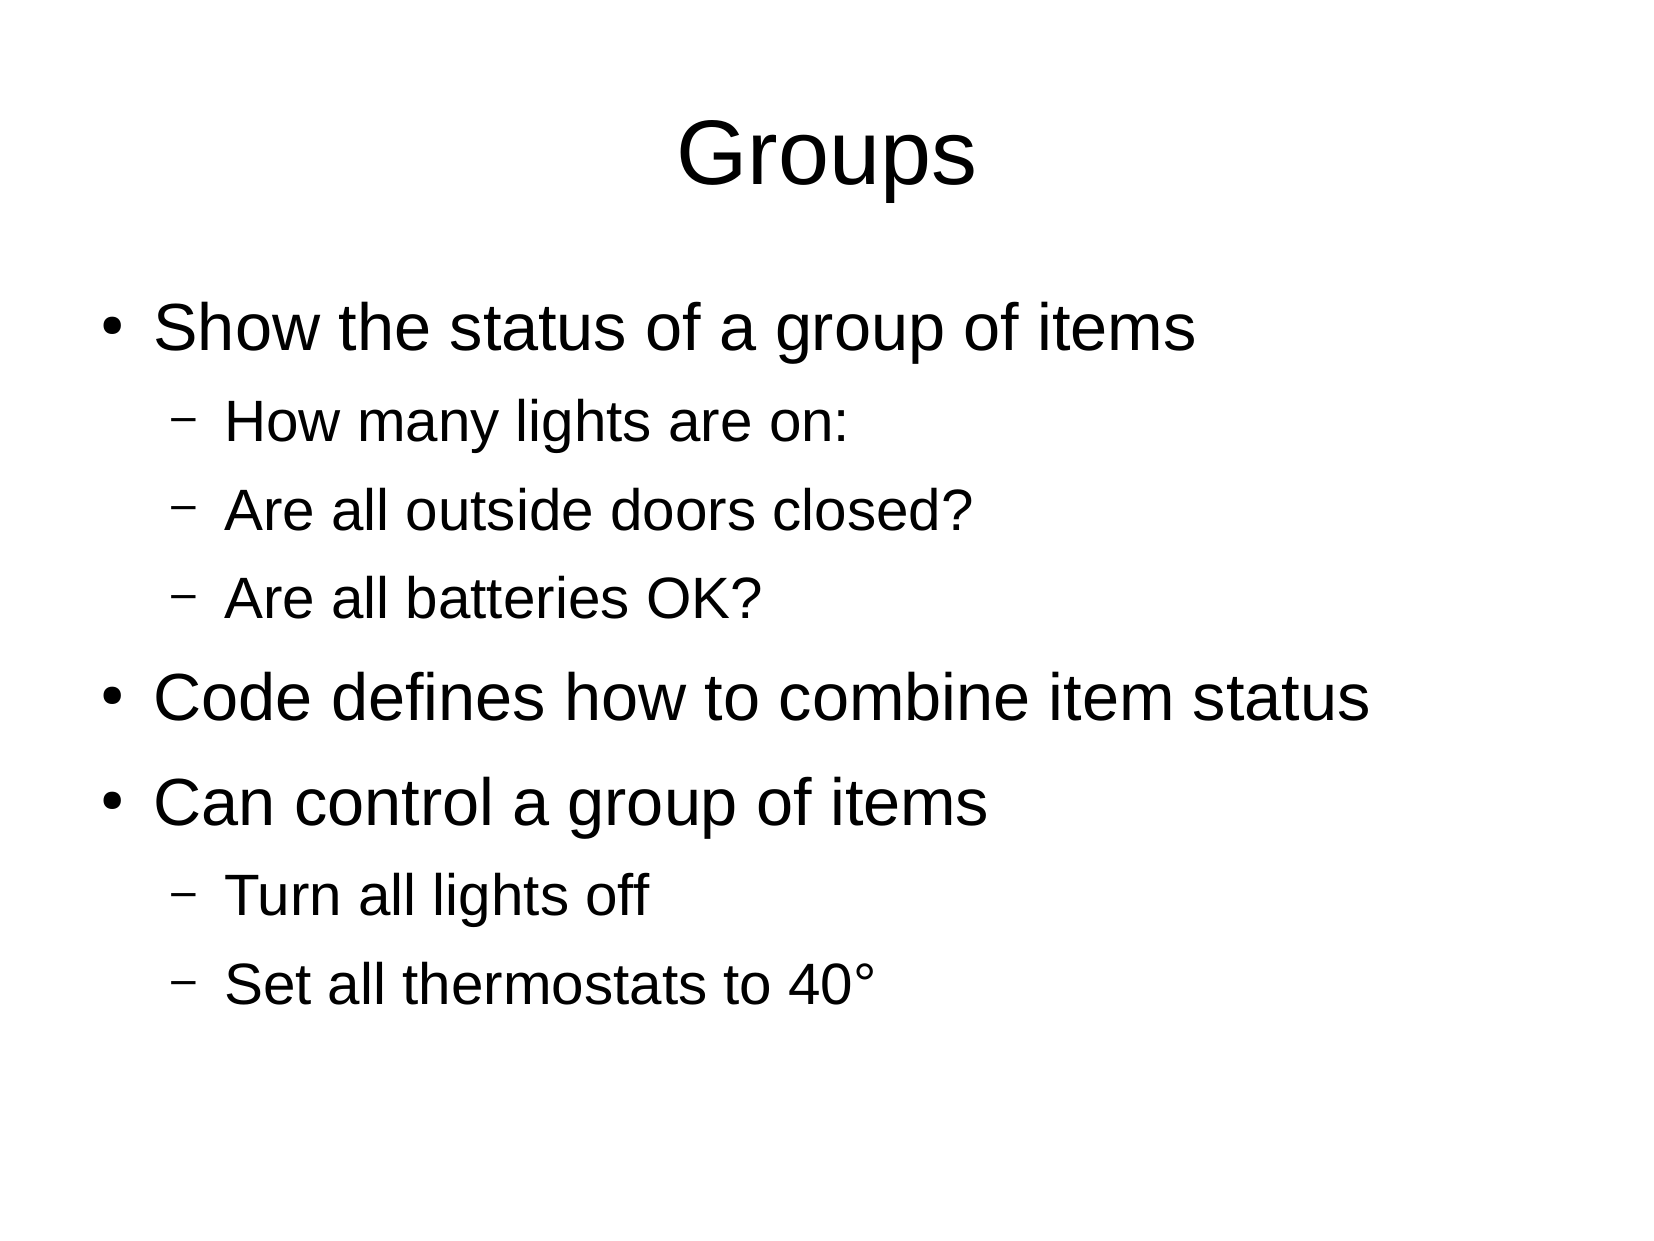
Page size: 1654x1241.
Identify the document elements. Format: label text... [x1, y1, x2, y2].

list Show the status of a group of items How many lights are on: Are all outside doors closed? Are all batteries OK? Code defines how to combine item status Can control a group of items Turn all lights off Set all thermostats to 40° [82, 290, 1571, 1010]
title Groups [82, 49, 1571, 257]
